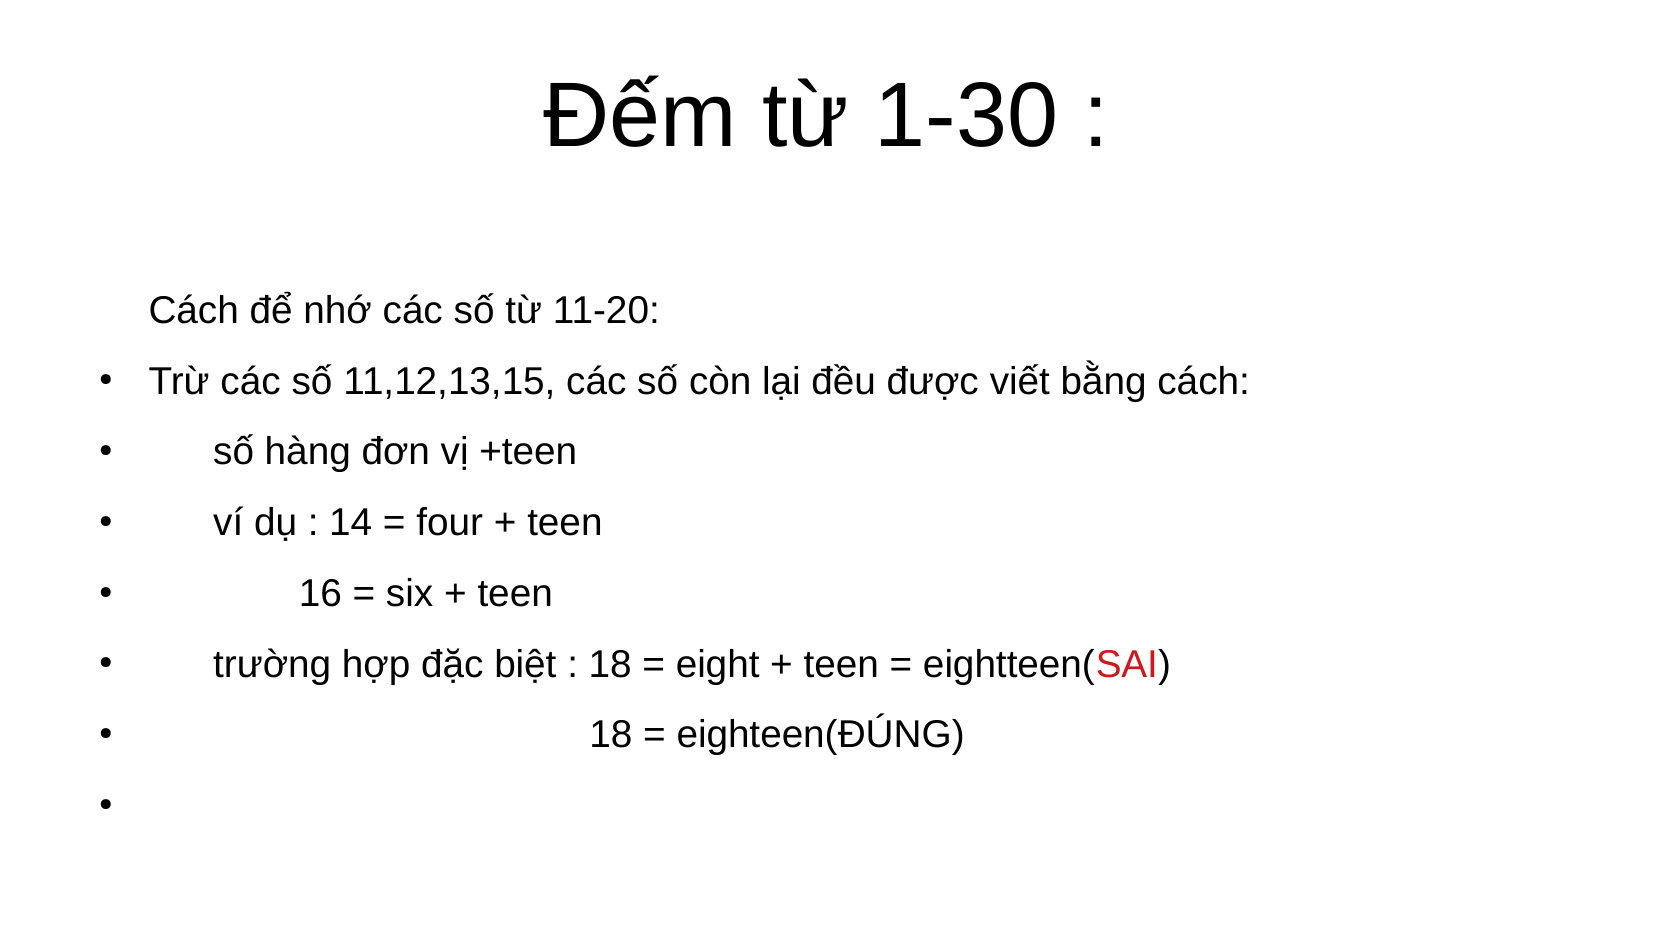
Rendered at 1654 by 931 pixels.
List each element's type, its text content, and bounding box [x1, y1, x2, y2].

title Đếm từ 1-30 : [82, 37, 1571, 193]
list Cách để nhớ các số từ 11-20: Trừ các số 11,12,13,15, các số còn lại đều được viết bằng cách: số hàng đơn vị +teen ví dụ : 14 = four + teen 16 = six + teen trường hợp đặc biệt : 18 = eight + teen = eightteen(SAI) 18 = eighteen(ĐÚNG) [82, 217, 1571, 758]
